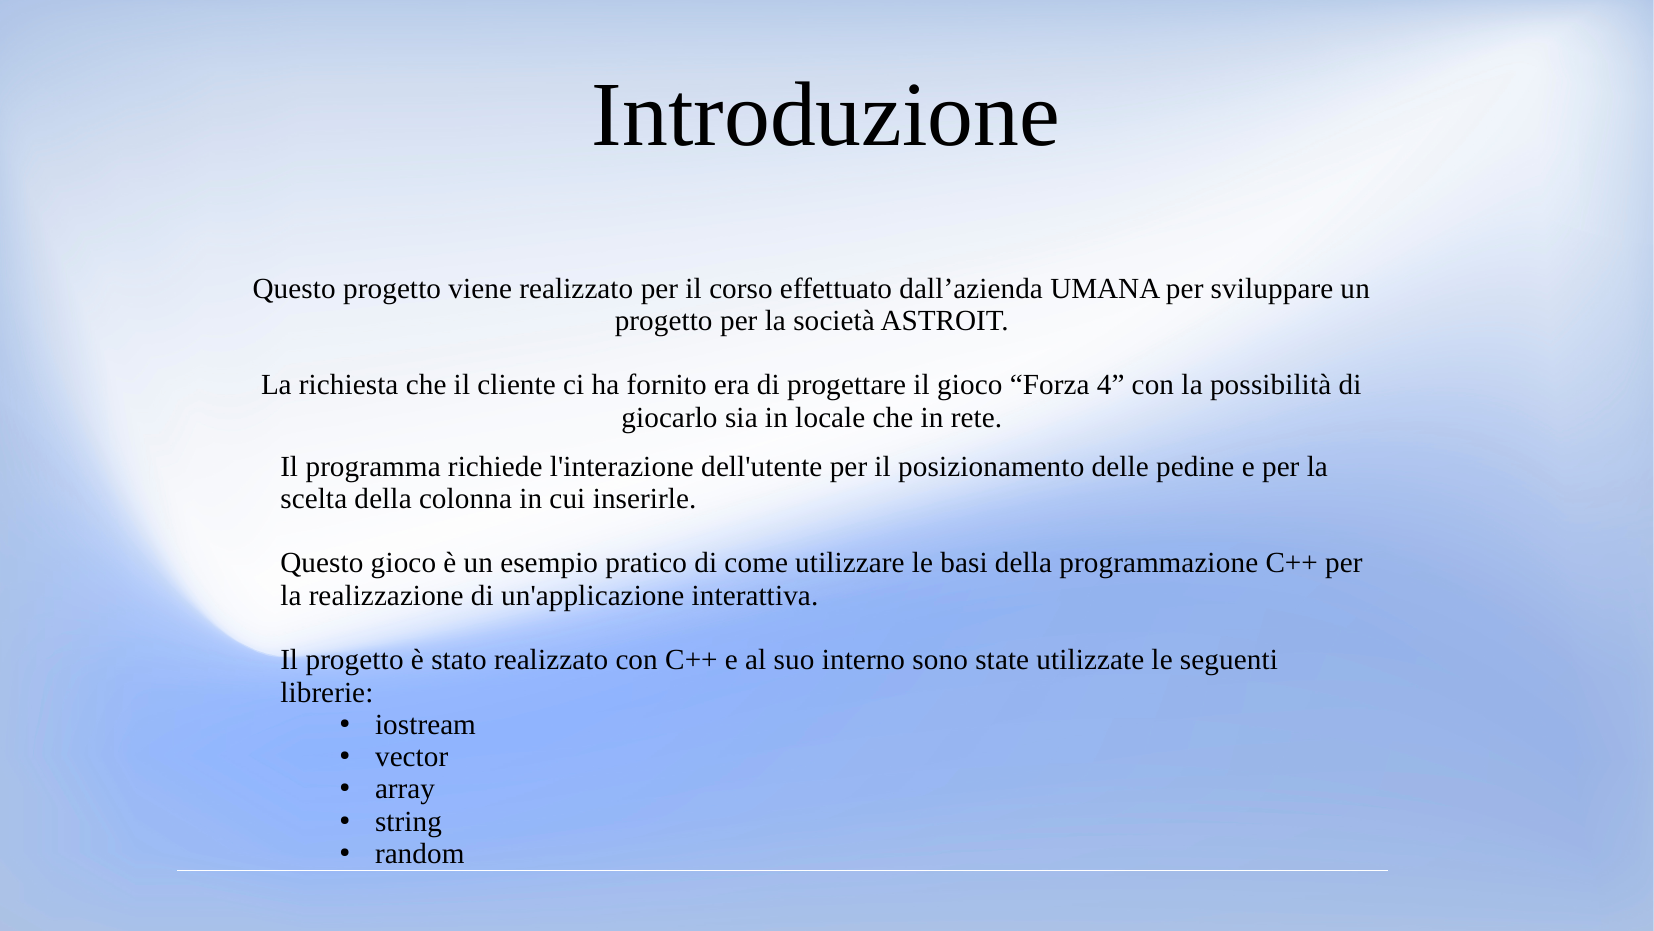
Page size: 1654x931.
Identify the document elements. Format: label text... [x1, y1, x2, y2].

picture [0, 0, 1654, 931]
text_box Il programma richiede l'interazione dell'utente per il posizionamento delle pedine e per la scelta della colonna in cui inserirle. Questo gioco è un esempio pratico di come utilizzare le basi della programmazione C++ per la realizzazione di un'applicazione interattiva. Il progetto è stato realizzato con C++ e al suo interno sono state utilizzate le seguenti librerie: iostream vector array string random [265, 442, 1388, 870]
subtitle Questo progetto viene realizzato per il corso effettuato dall’azienda UMANA per sviluppare un progetto per la società ASTROIT. La richiesta che il cliente ci ha fornito era di progettare il gioco “Forza 4” con la possibilità di giocarlo sia in locale che in rete. [236, 236, 1388, 502]
title Introduzione [82, 24, 1571, 206]
